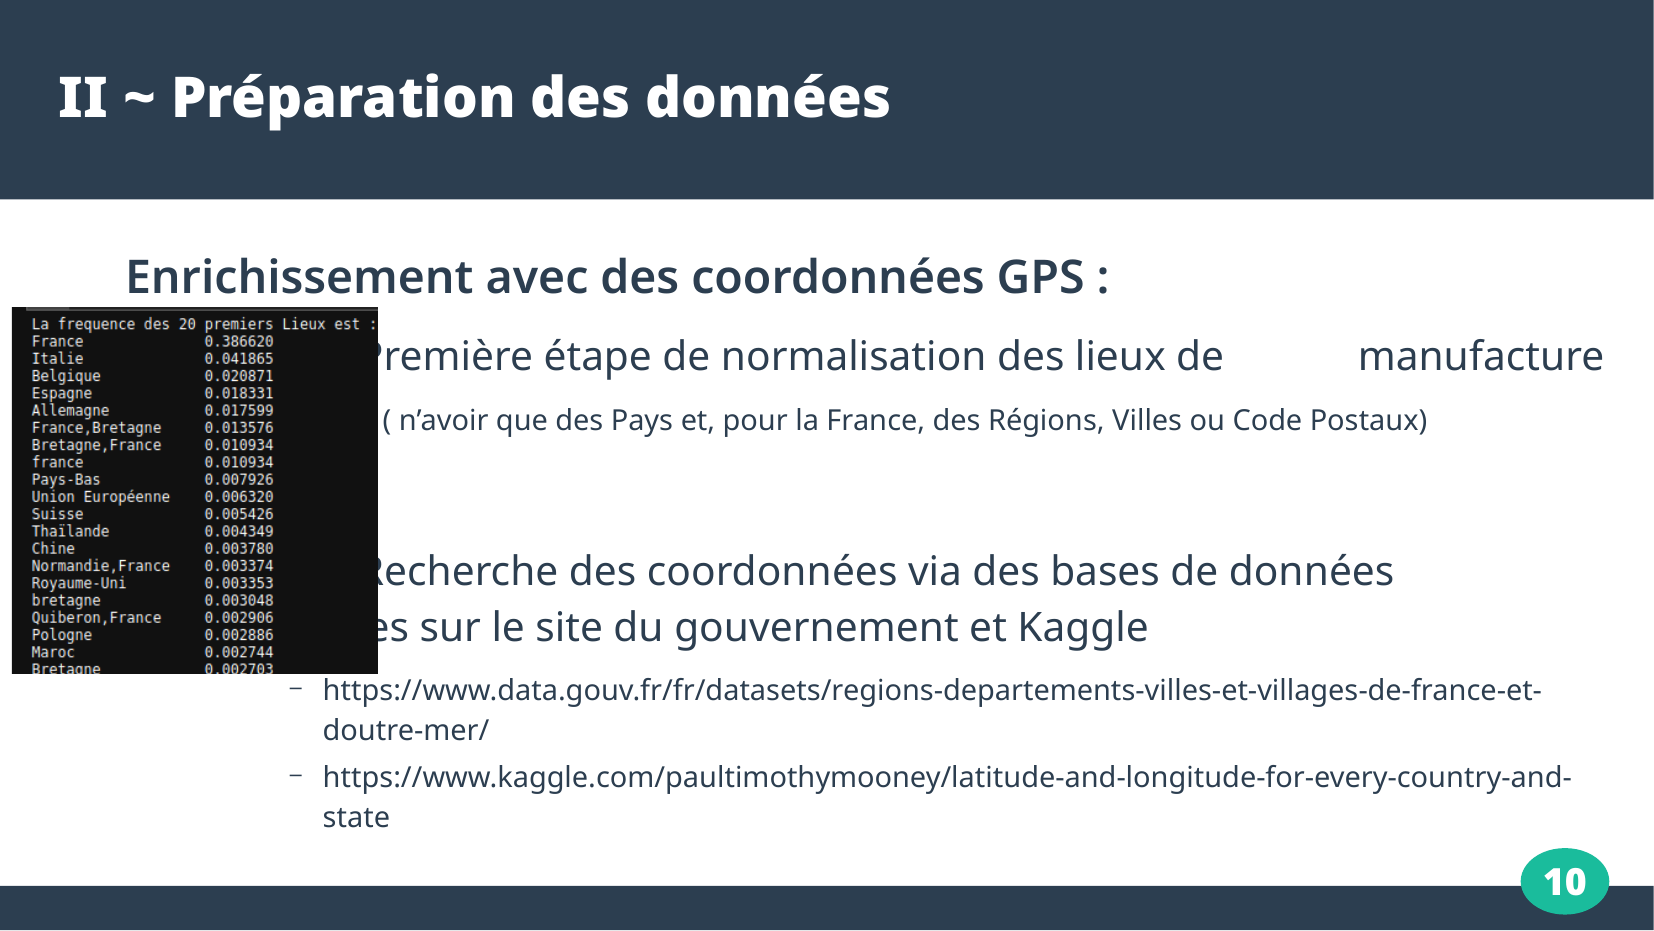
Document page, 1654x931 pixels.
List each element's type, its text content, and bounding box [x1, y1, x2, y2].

list Enrichissement avec des coordonnées GPS : Première étape de normalisation des lieux de manufacture ( n’avoir que des Pays et, pour la France, des Régions, Villes ou Code Postaux) Recherche des coordonnées via des bases de données disponibles sur le site du gouvernement et Kaggle https://www.data.gouv.fr/fr/datasets/regions-departements-villes-et-villages-de-france-et-doutre-mer/ https://www.kaggle.com/paultimothymooney/latitude-and-longitude-for-every-country-and-state [59, 243, 1630, 864]
picture [11, 307, 378, 674]
title II ~ Préparation des données [59, 37, 1595, 155]
